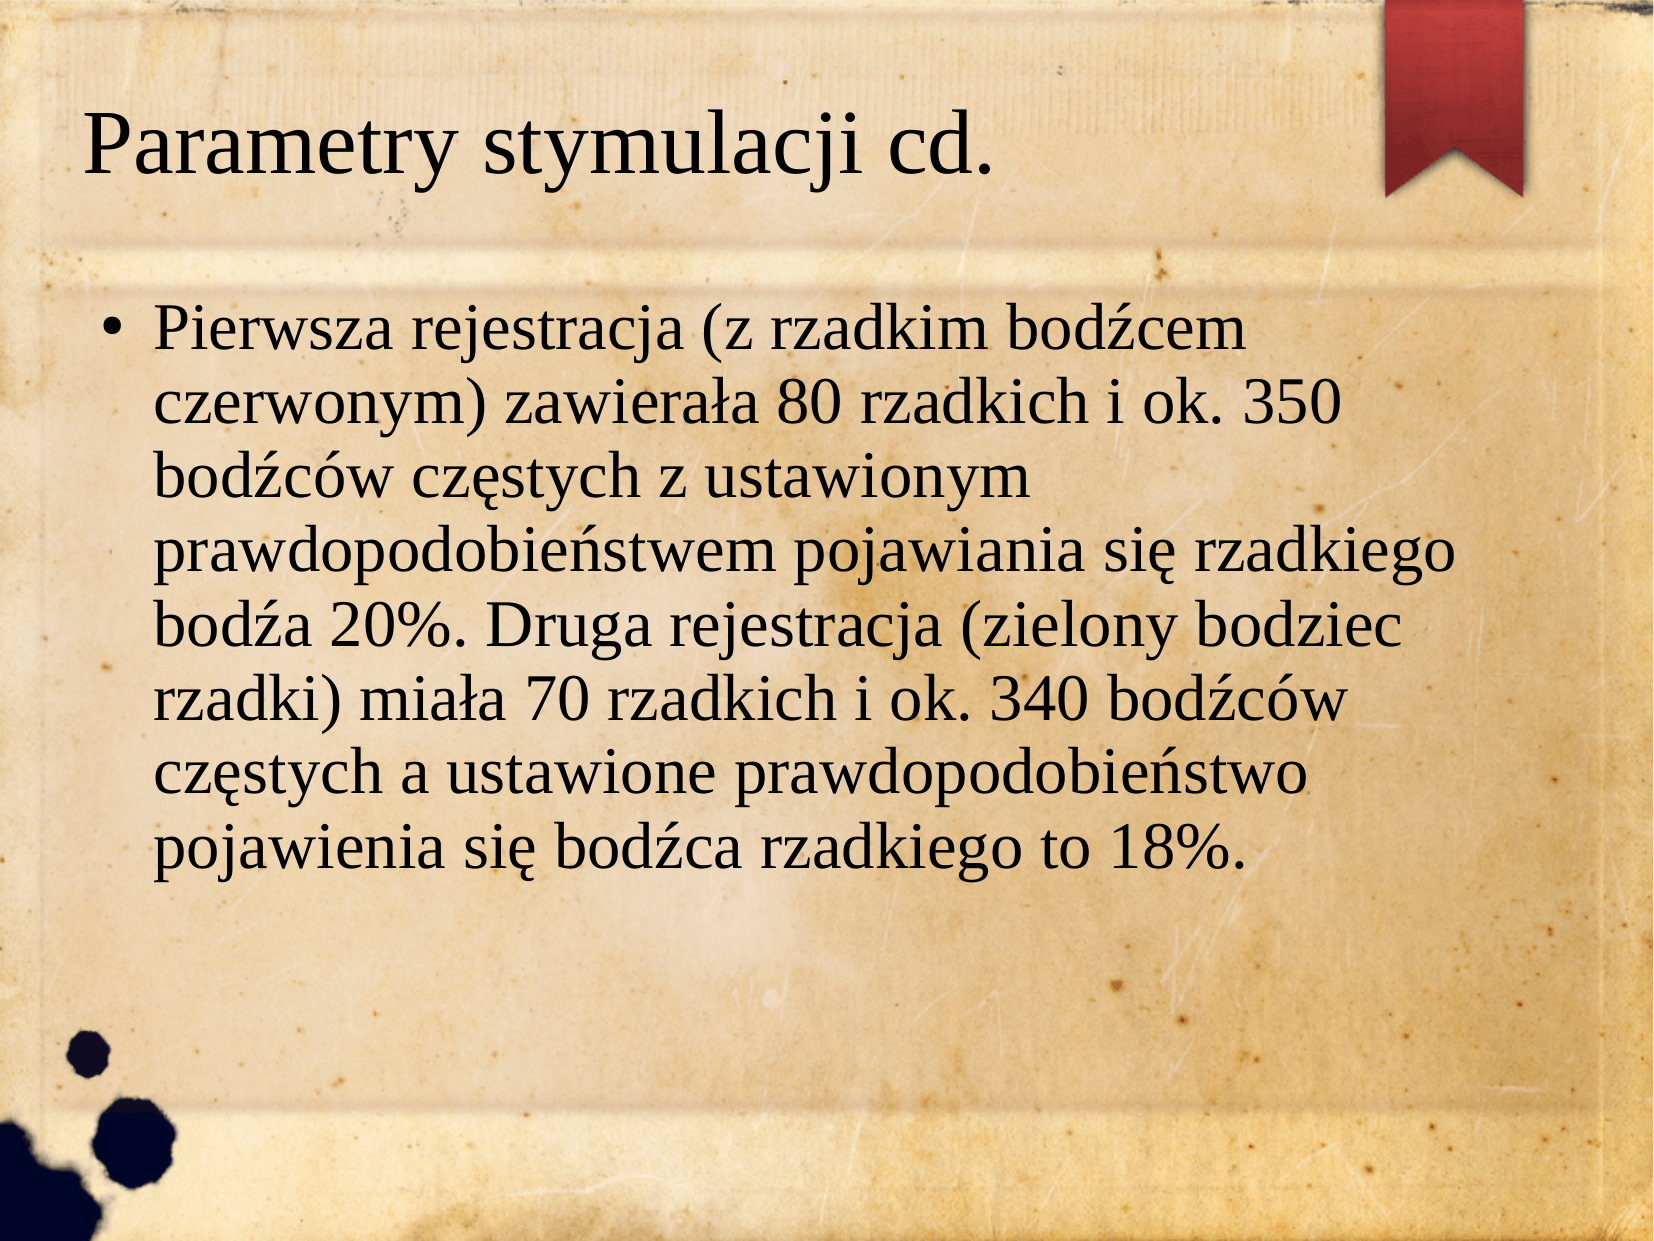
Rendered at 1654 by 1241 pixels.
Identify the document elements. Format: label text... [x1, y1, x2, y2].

list Pierwsza rejestracja (z rzadkim bodźcem czerwonym) zawierała 80 rzadkich i ok. 350 bodźców częstych z ustawionym prawdopodobieństwem pojawiania się rzadkiego bodźa 20%. Druga rejestracja (zielony bodziec rzadki) miała 70 rzadkich i ok. 340 bodźców częstych a ustawione prawdopodobieństwo pojawienia się bodźca rzadkiego to 18%. [82, 290, 1538, 1010]
picture [0, 0, 1654, 1241]
title Parametry stymulacji cd. [82, 49, 1347, 237]
